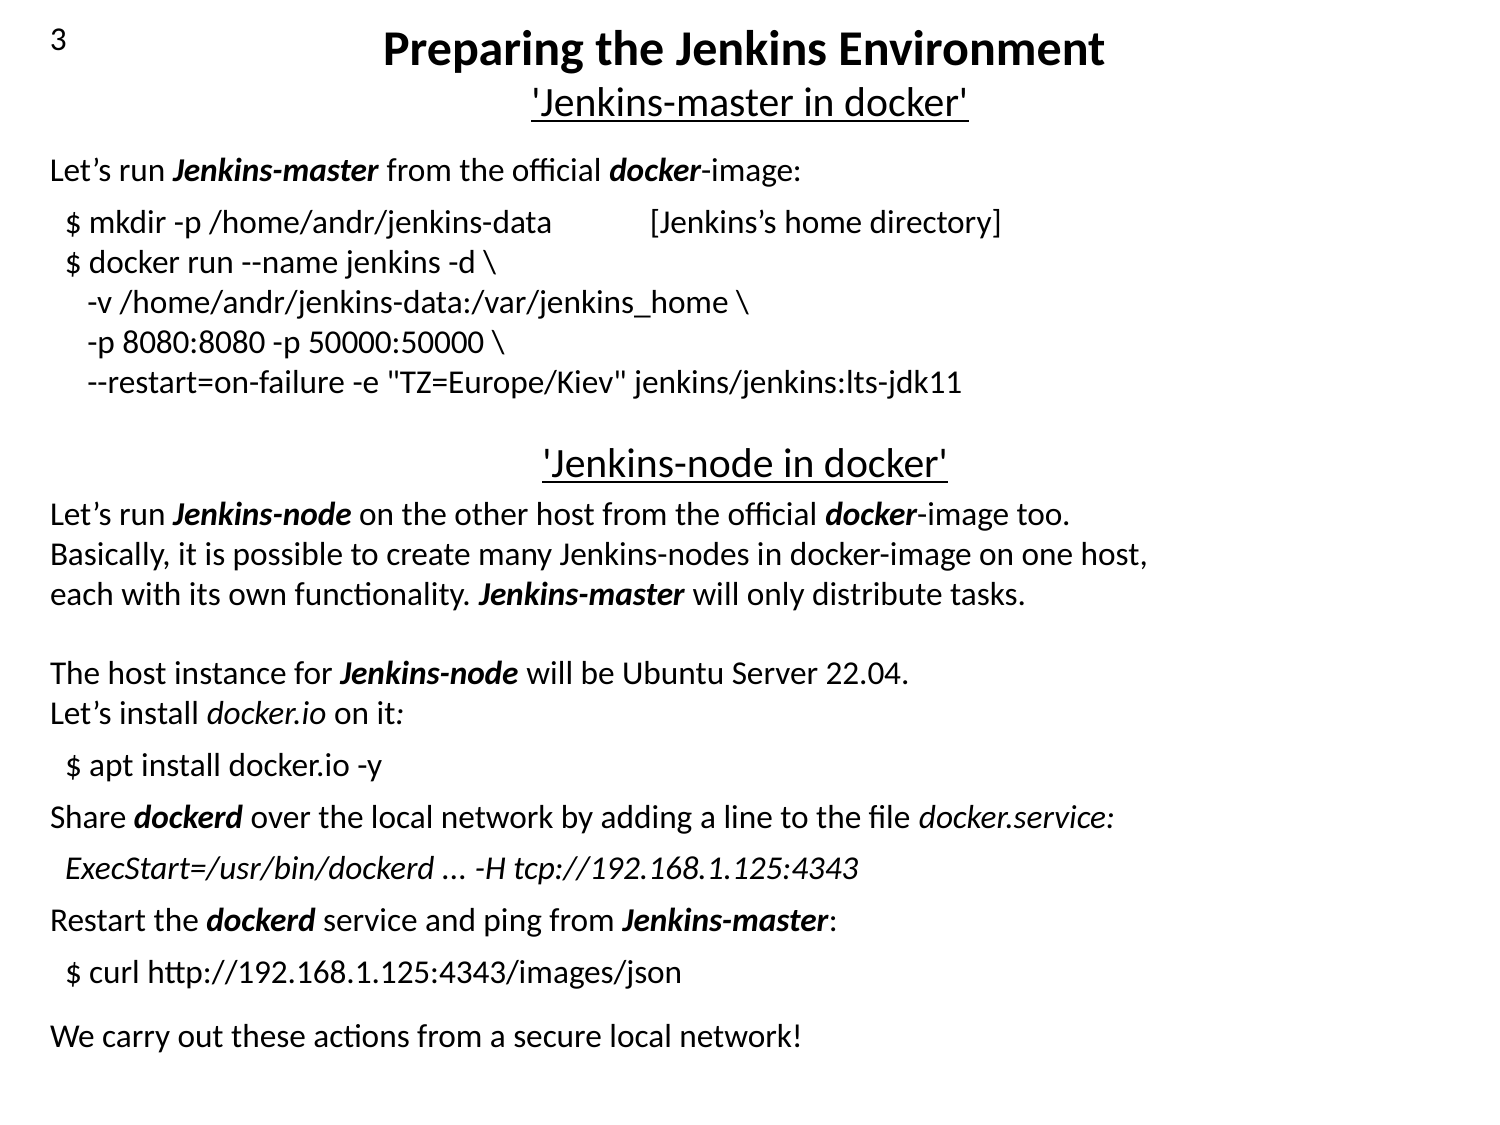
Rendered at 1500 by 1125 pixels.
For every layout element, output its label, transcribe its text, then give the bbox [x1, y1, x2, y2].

text_box Let’s run Jenkins-master from the official docker-image: $ mkdir -p /home/andr/jenkins-data [Jenkins’s home directory] $ docker run --name jenkins -d \ -v /home/andr/jenkins-data:/var/jenkins_home \ -p 8080:8080 -p 50000:50000 \ --restart=on-failure -e "TZ=Europe/Kiev" jenkins/jenkins:lts-jdk11 [35, 140, 1442, 408]
text_box Let’s run Jenkins-node on the other host from the official docker-image too. Basically, it is possible to create many Jenkins-nodes in docker-image on one host, each with its own functionality. Jenkins-master will only distribute tasks. The host instance for Jenkins-node will be Ubuntu Server 22.04. Let’s install docker.io on it: $ apt install docker.io -y Share dockerd over the local network by adding a line to the file docker.service: ExecStart=/usr/bin/dockerd ... -H tcp://192.168.1.125:4343 Restart the dockerd service and ping from Jenkins-master: $ curl http://192.168.1.125:4343/images/json We carry out these actions from a secure local network! [35, 484, 1465, 1062]
text_box 'Jenkins-node in docker' [70, 437, 1421, 484]
title Preparing the Jenkins Environment 'Jenkins-master in docker' [75, 23, 1425, 117]
text_box 3 [35, 9, 106, 65]
